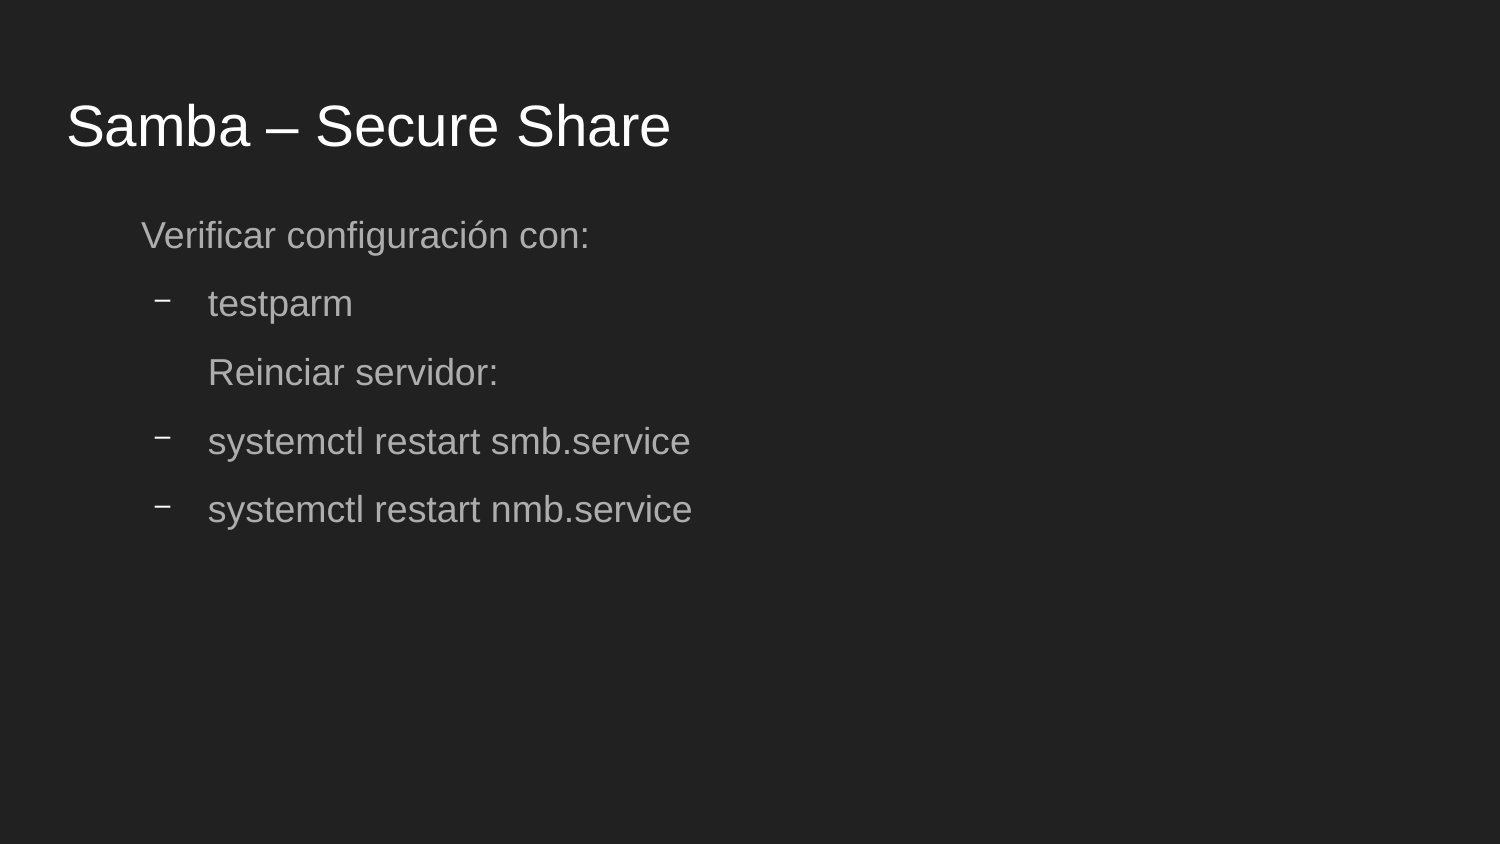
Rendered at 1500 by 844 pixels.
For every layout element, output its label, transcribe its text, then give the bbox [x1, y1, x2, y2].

title Samba – Secure Share [51, 72, 1449, 167]
list Verificar configuración con: testparm Reinciar servidor: systemctl restart smb.service systemctl restart nmb.service [51, 189, 1261, 750]
